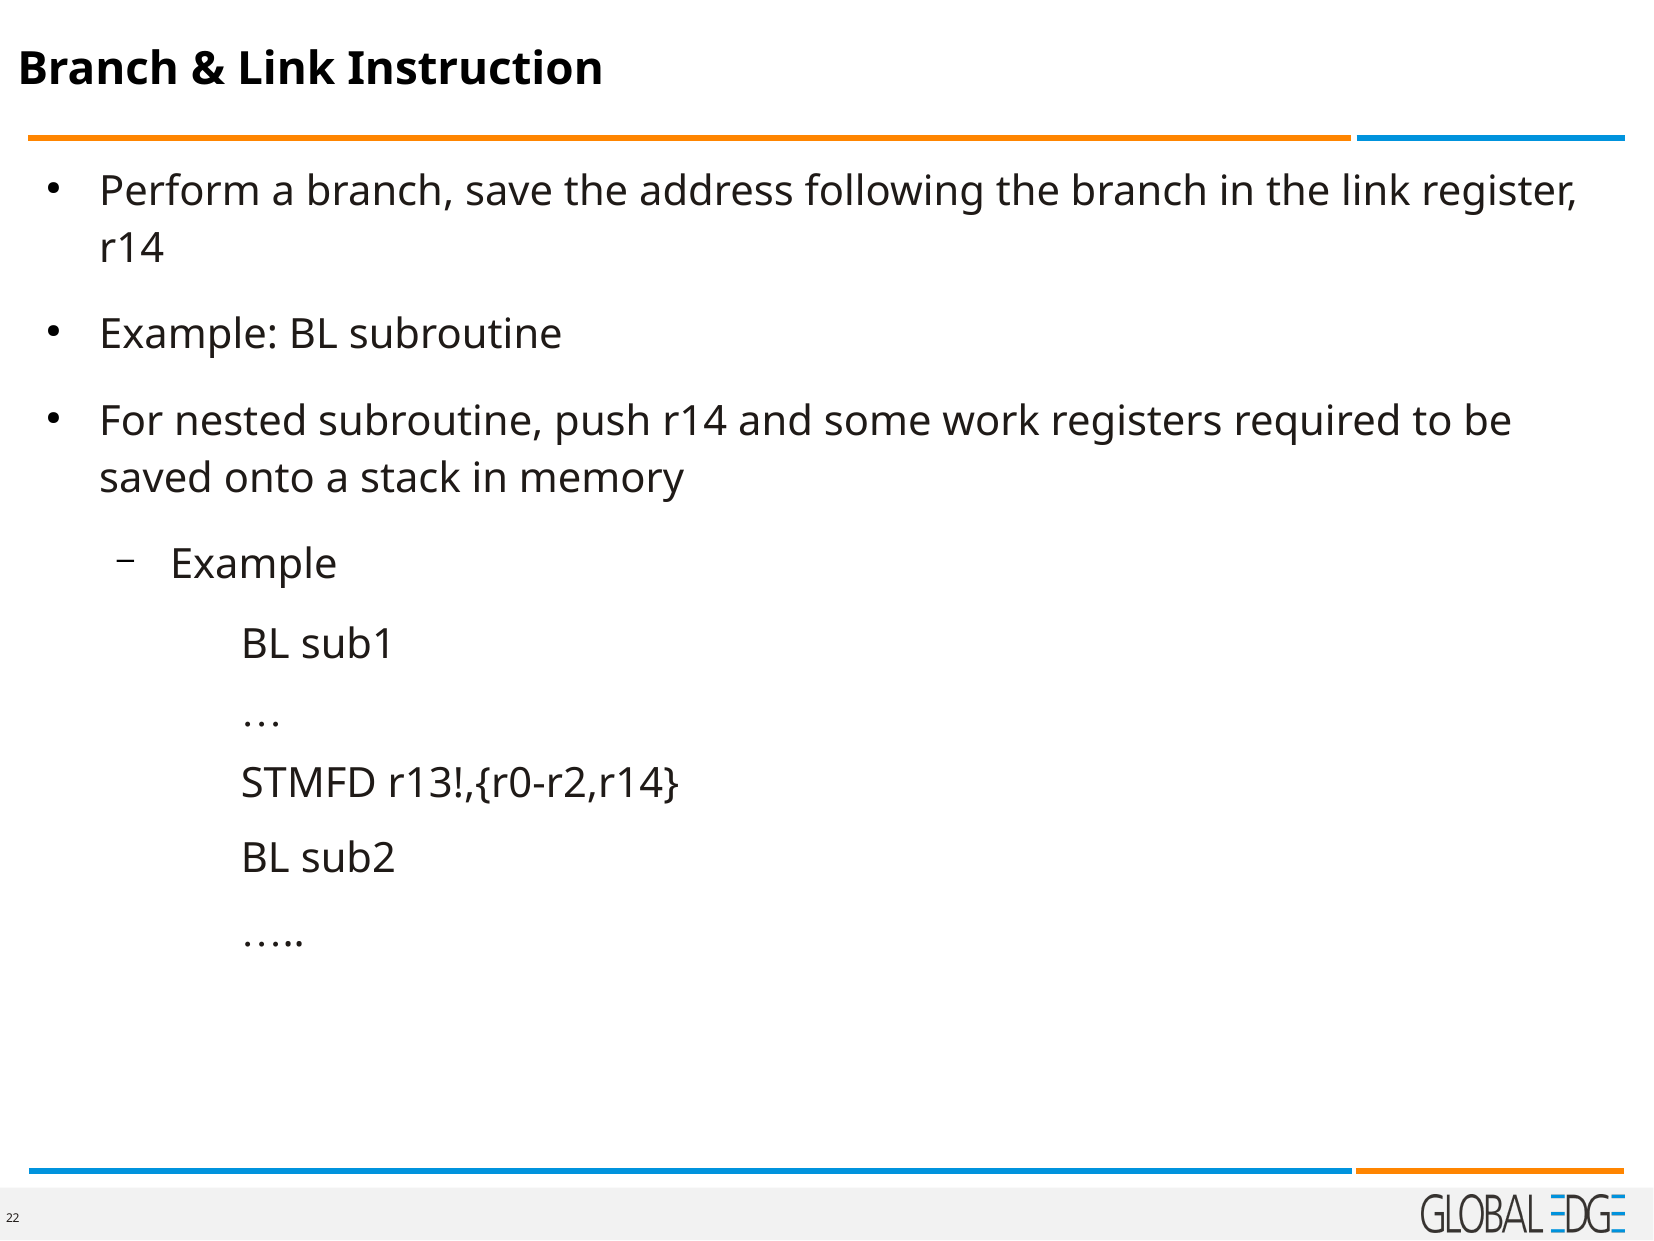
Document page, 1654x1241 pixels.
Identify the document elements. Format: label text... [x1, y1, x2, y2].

title Branch & Link Instruction [17, 18, 1499, 115]
picture [1421, 1194, 1625, 1233]
list Perform a branch, save the address following the branch in the link register, r14 Example: BL subroutine For nested subroutine, push r14 and some work registers required to be saved onto a stack in memory Example BL sub1 … STMFD r13!,{r0-r2,r14} BL sub2 ….. [28, 160, 1625, 1153]
